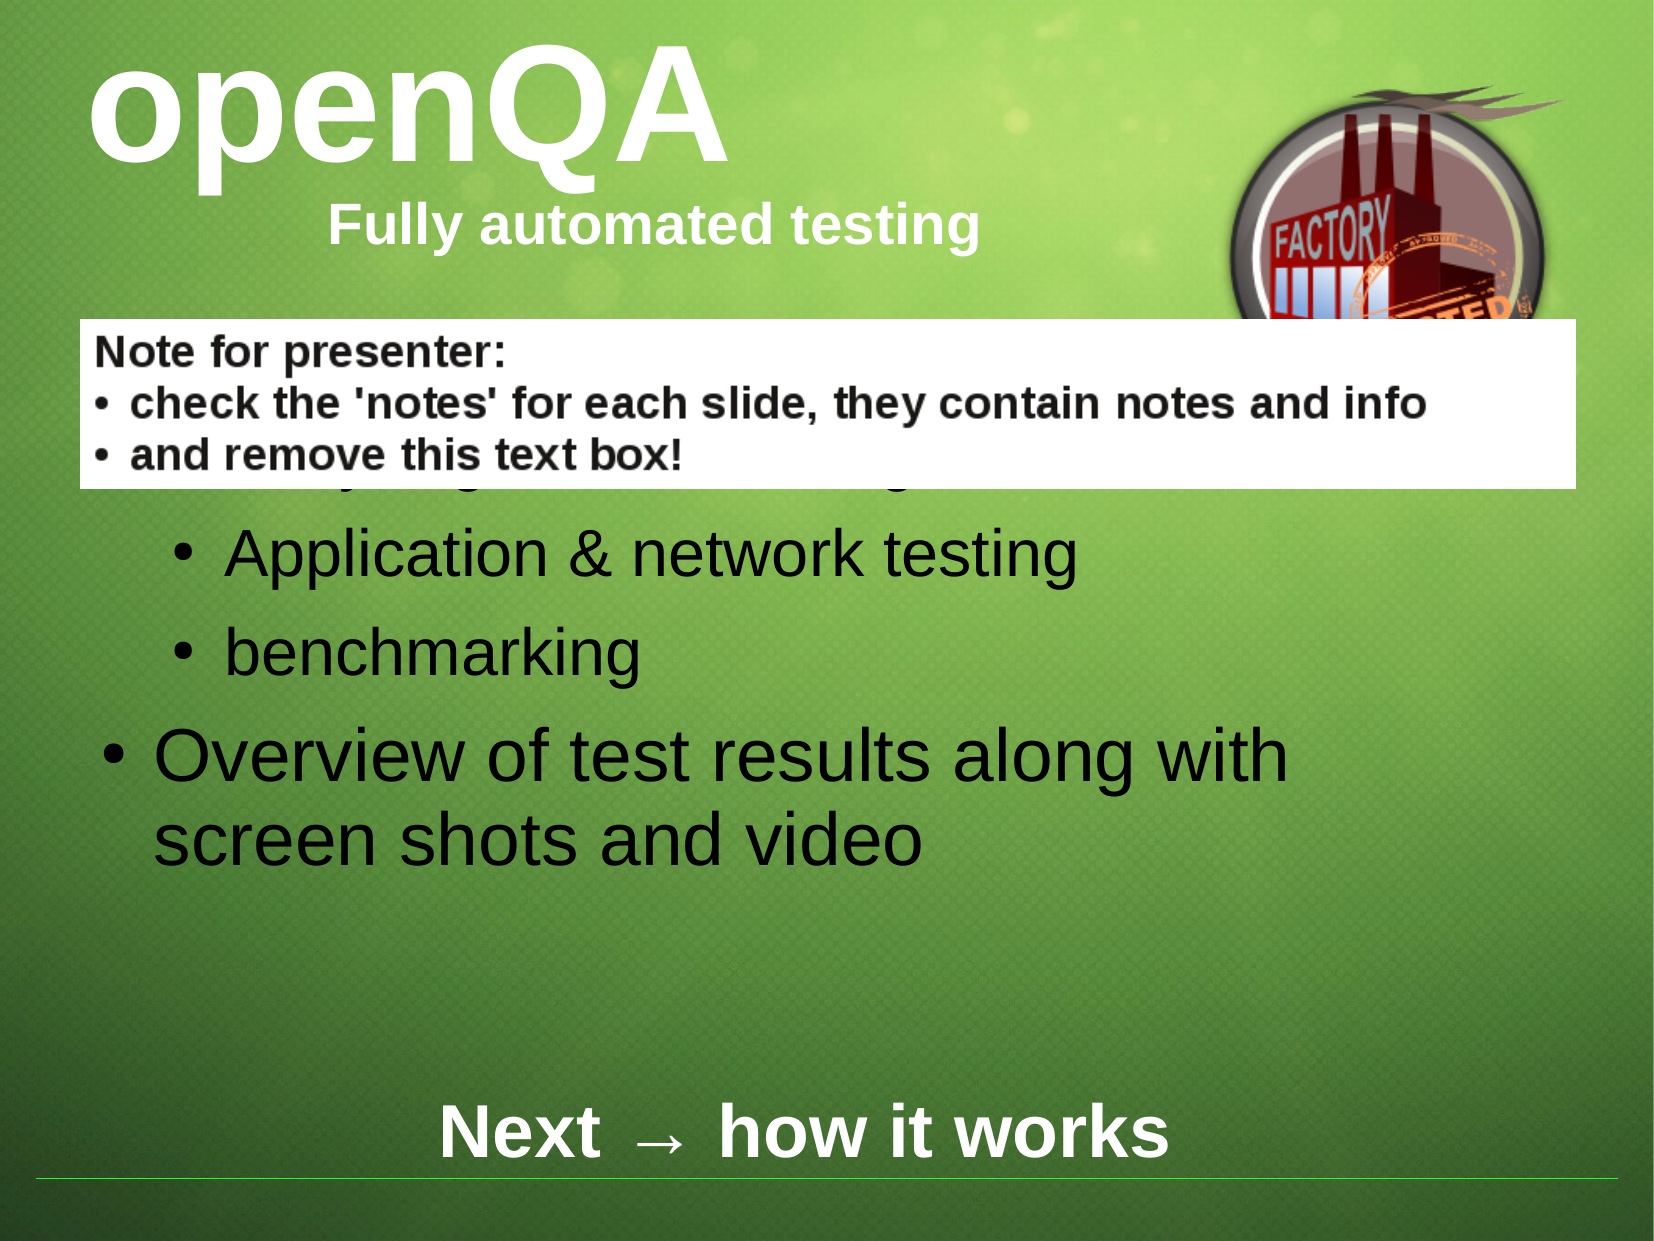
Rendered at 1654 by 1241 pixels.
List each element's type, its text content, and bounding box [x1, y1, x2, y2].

title Fully automated testing [205, 167, 1106, 281]
title Next → how it works [61, 1028, 1550, 1236]
title openQA [57, 0, 763, 208]
picture [0, 0, 1654, 1241]
list Installation and upgrade testing Daily regression testing Application & network testing benchmarking Overview of test results along with screen shots and video [82, 489, 1313, 1028]
